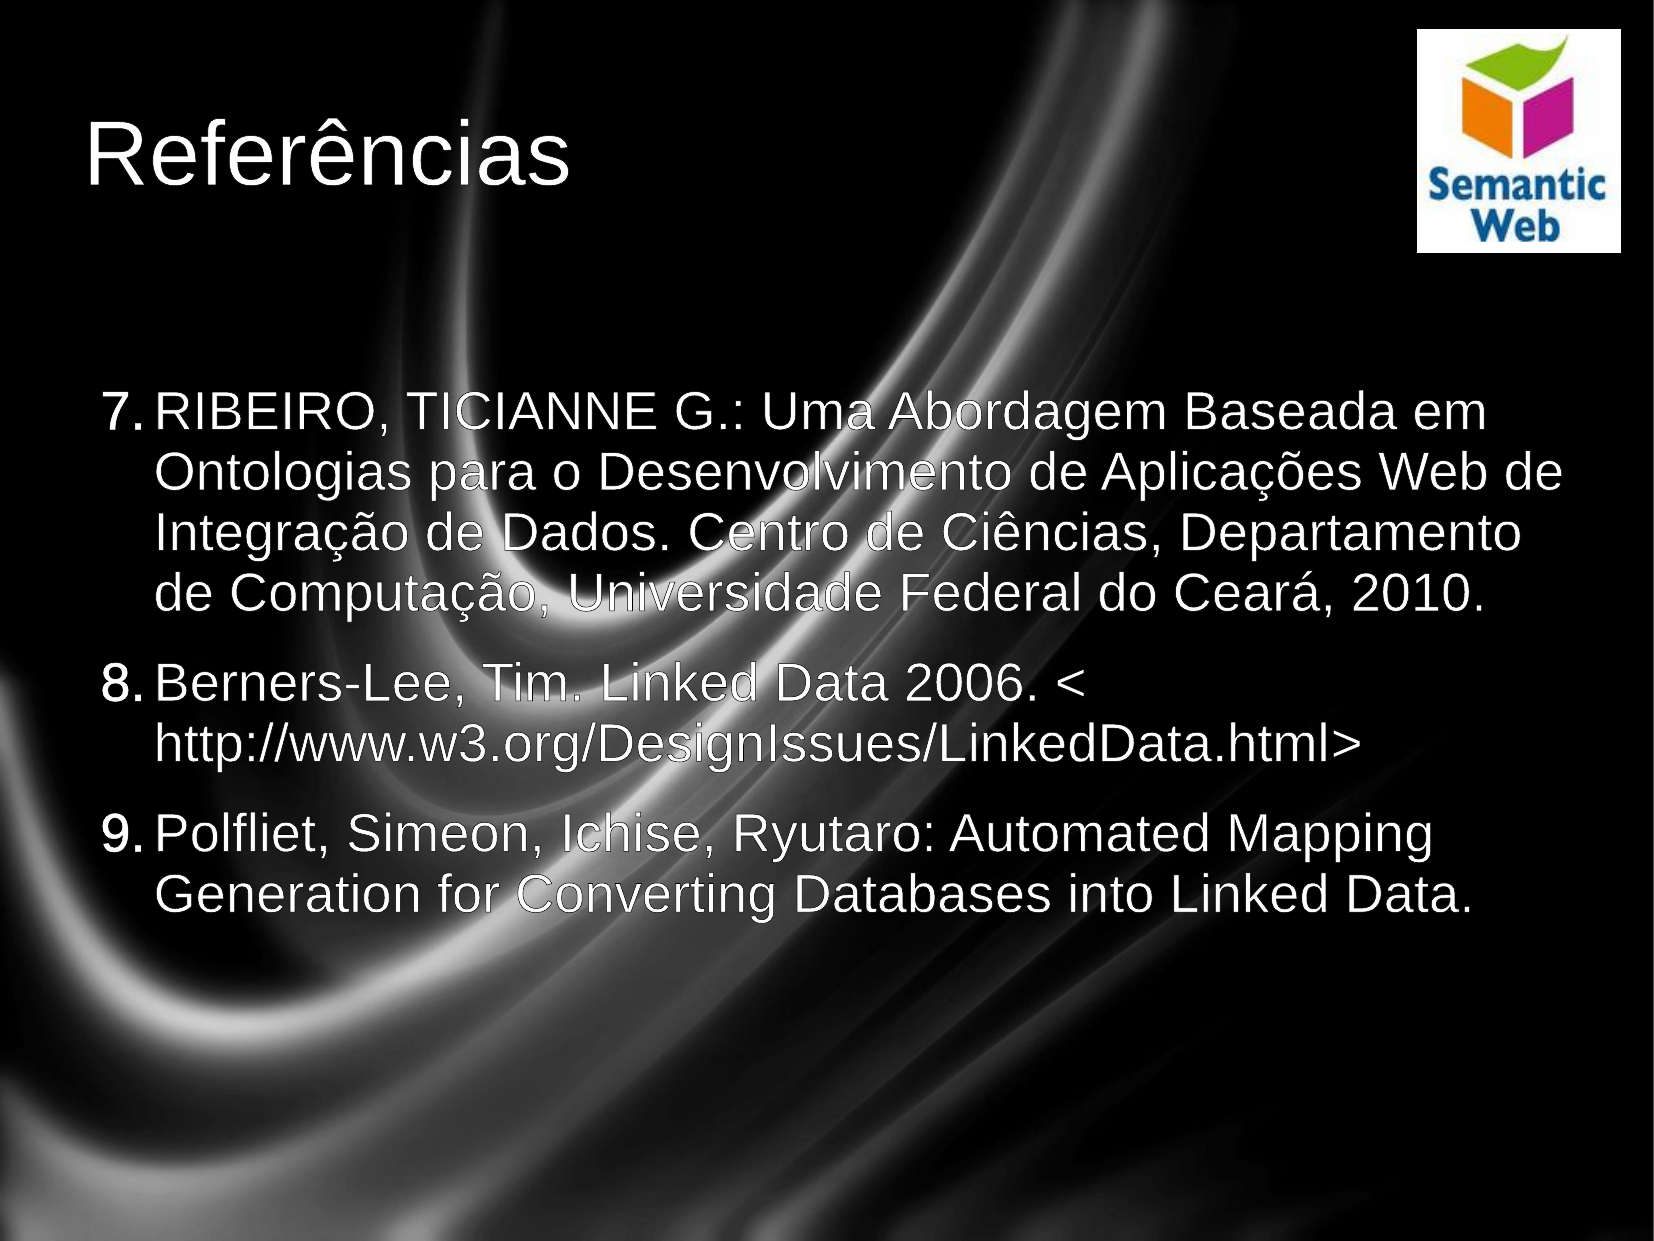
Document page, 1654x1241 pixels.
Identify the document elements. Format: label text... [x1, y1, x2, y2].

list RIBEIRO, TICIANNE G.: Uma Abordagem Baseada em Ontologias para o Desenvolvimento de Aplicações Web de Integração de Dados. Centro de Ciências, Departamento de Computação, Universidade Federal do Ceará, 2010. Berners-Lee, Tim. Linked Data 2006. <http://www.w3.org/DesignIssues/LinkedData.html> Polfliet, Simeon, Ichise, Ryutaro: Automated Mapping Generation for Converting Databases into Linked Data. [82, 290, 1571, 1109]
title Referências [82, 49, 1359, 257]
picture [0, 0, 1654, 1241]
